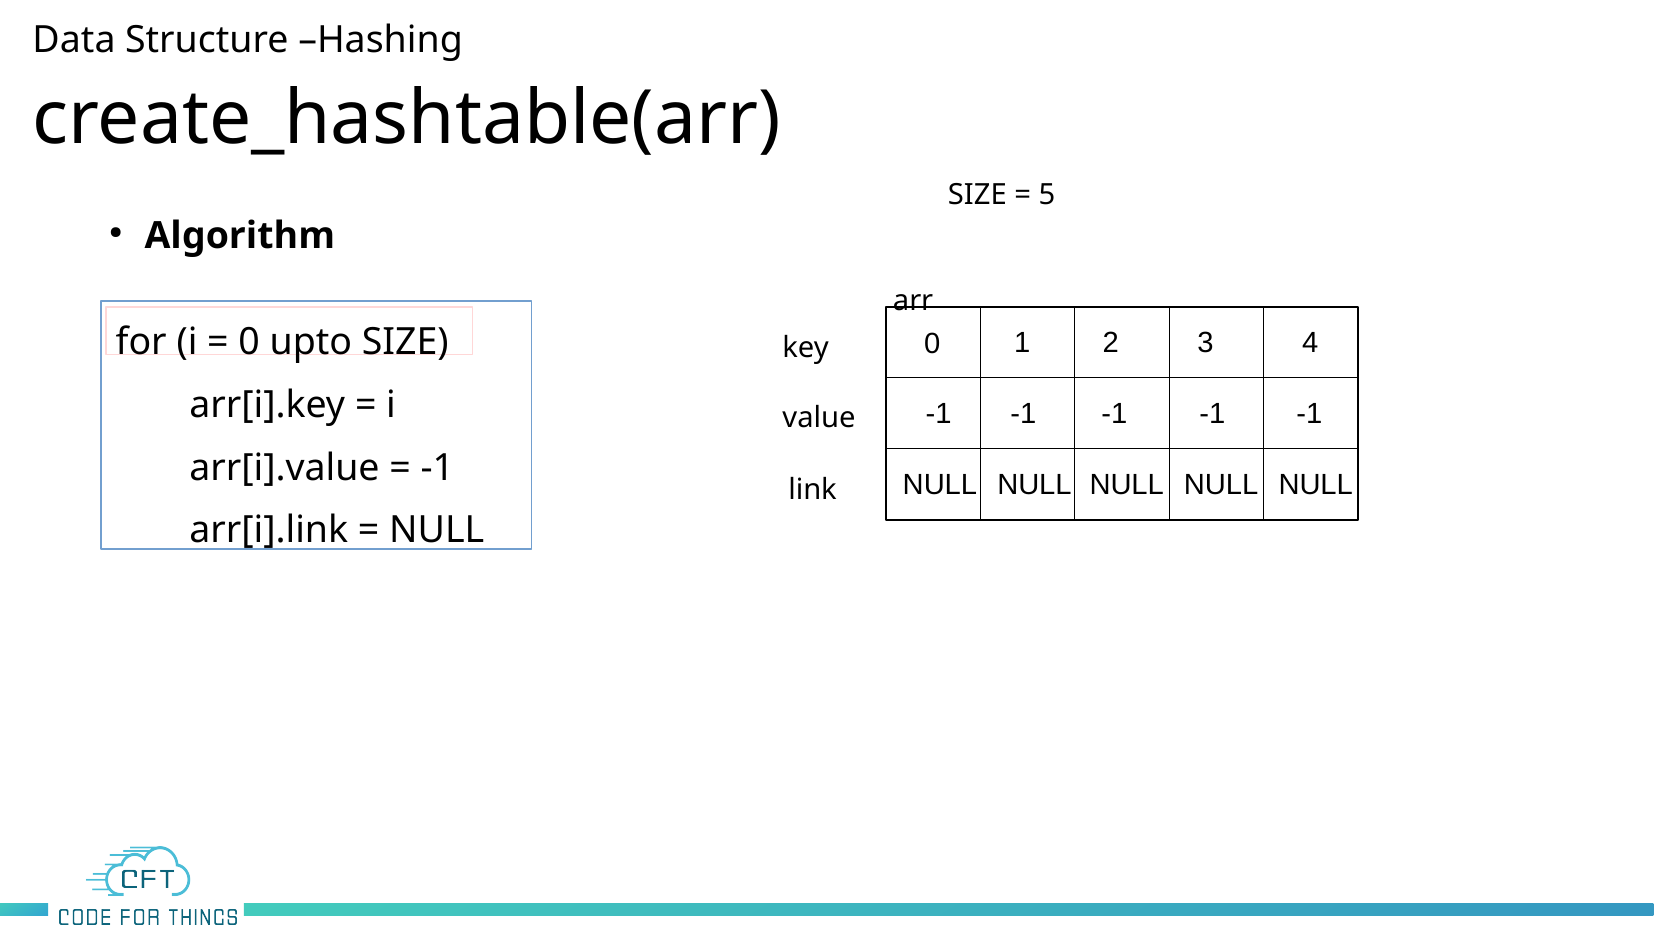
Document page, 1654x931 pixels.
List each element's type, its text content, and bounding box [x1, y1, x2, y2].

text_box [1170, 508, 1263, 520]
text_box [910, 322, 980, 377]
text_box [1264, 509, 1359, 520]
text_box [1170, 378, 1263, 448]
text_box 3 [1182, 318, 1229, 367]
text_box -1 [910, 389, 967, 438]
text_box NULL [887, 460, 993, 509]
text_box [1264, 307, 1359, 377]
text_box -1 [995, 389, 1052, 438]
text_box [981, 378, 1074, 448]
text_box [898, 378, 980, 448]
text_box [981, 449, 1074, 460]
picture [59, 846, 237, 925]
text_box arr [878, 272, 1056, 322]
text_box [1264, 449, 1359, 460]
text_box for (i = 0 upto SIZE) arr[i].key = i arr[i].value = -1 arr[i].link = NULL [100, 307, 567, 550]
text_box [898, 449, 980, 460]
text_box [981, 508, 1074, 520]
text_box [1075, 307, 1169, 377]
text_box -1 [1281, 389, 1338, 438]
text_box NULL [1074, 460, 1169, 508]
text_box NULL [1263, 460, 1368, 509]
text_box [1170, 449, 1263, 460]
text_box -1 [1086, 389, 1143, 438]
text_box [1264, 378, 1359, 448]
text_box 1 [999, 318, 1046, 367]
text_box key [767, 318, 910, 403]
text_box [100, 301, 532, 307]
title Data Structure –Hashing create_hashtable(arr) [32, 12, 1184, 166]
text_box NULL [982, 460, 1074, 508]
text_box 2 [1087, 318, 1134, 367]
text_box [1075, 508, 1169, 520]
text_box -1 [1184, 389, 1241, 438]
text_box 0 [909, 319, 956, 368]
text_box [981, 307, 1074, 377]
text_box [1170, 307, 1263, 377]
text_box SIZE = 5 [933, 165, 1111, 215]
text_box [1075, 449, 1169, 460]
text_box 4 [1287, 318, 1334, 367]
text_box value [767, 389, 898, 473]
text_box Algorithm [94, 200, 886, 269]
text_box NULL [1169, 460, 1263, 508]
text_box link [773, 460, 863, 510]
text_box [1075, 378, 1169, 448]
text_box [885, 473, 980, 520]
